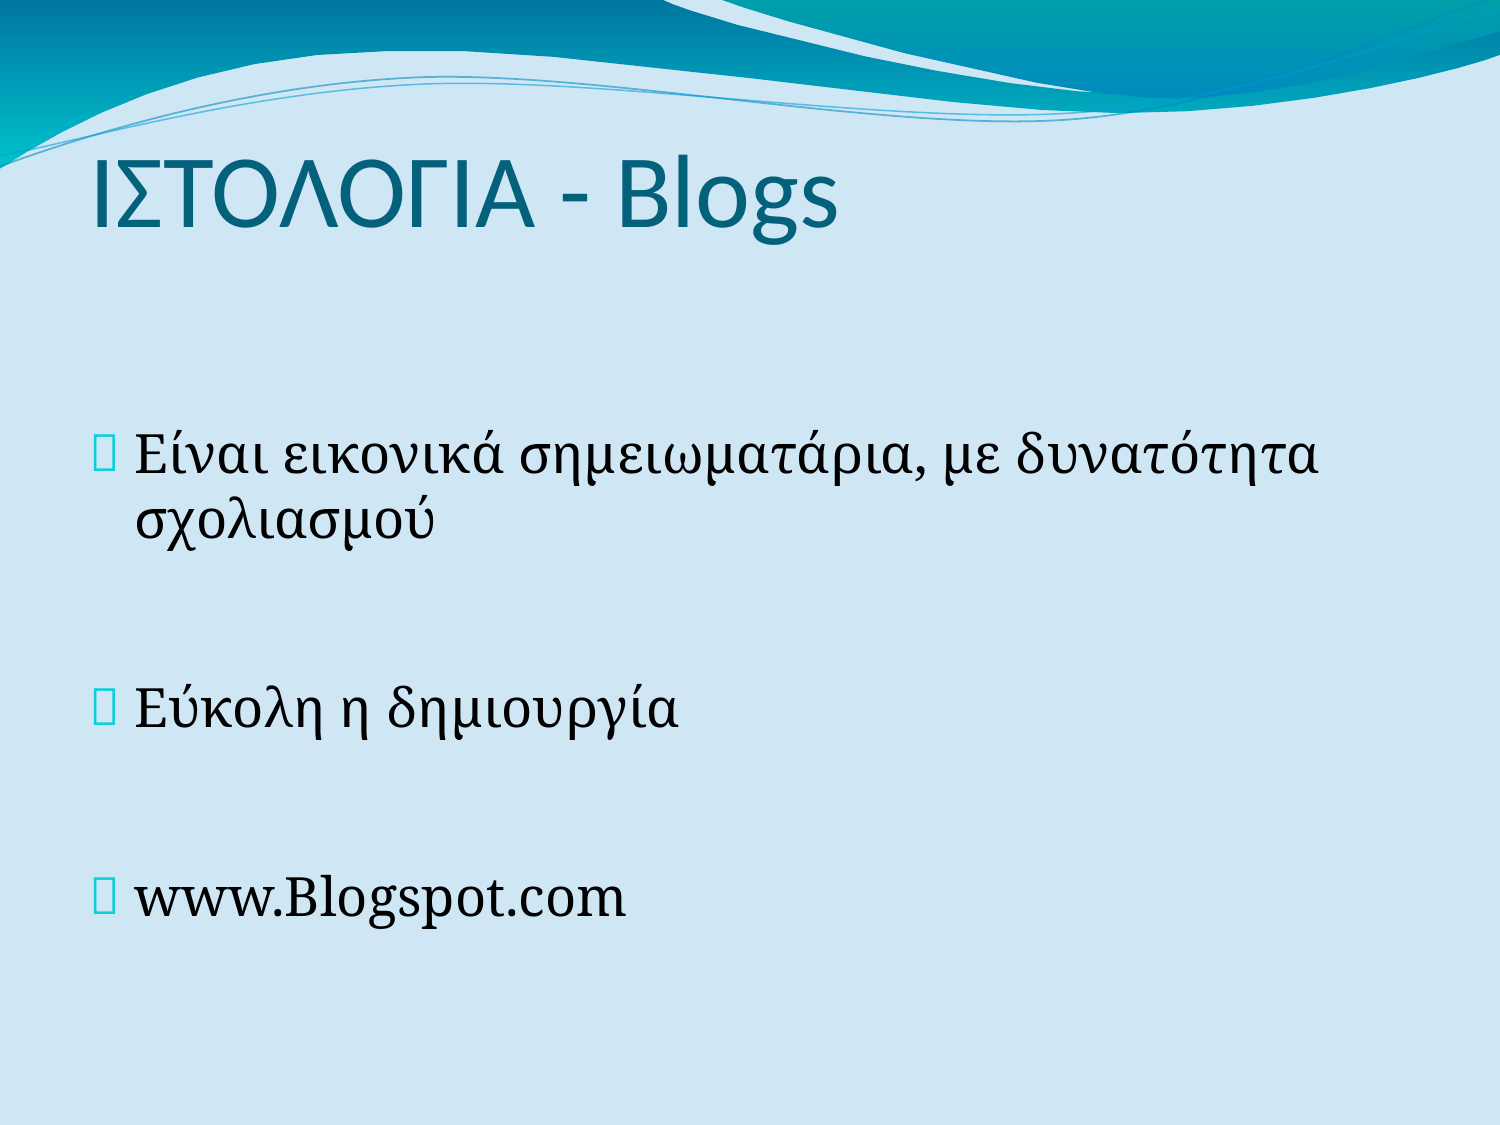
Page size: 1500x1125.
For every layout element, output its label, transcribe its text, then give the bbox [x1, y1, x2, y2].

title IΣΤΟΛΟΓΙΑ - Blogs [75, 115, 1425, 303]
list Είναι εικονικά σημειωματάρια, με δυνατότητα σχολιασμού Εύκολη η δημιουργία www.Blogspot.com [75, 317, 1425, 1038]
